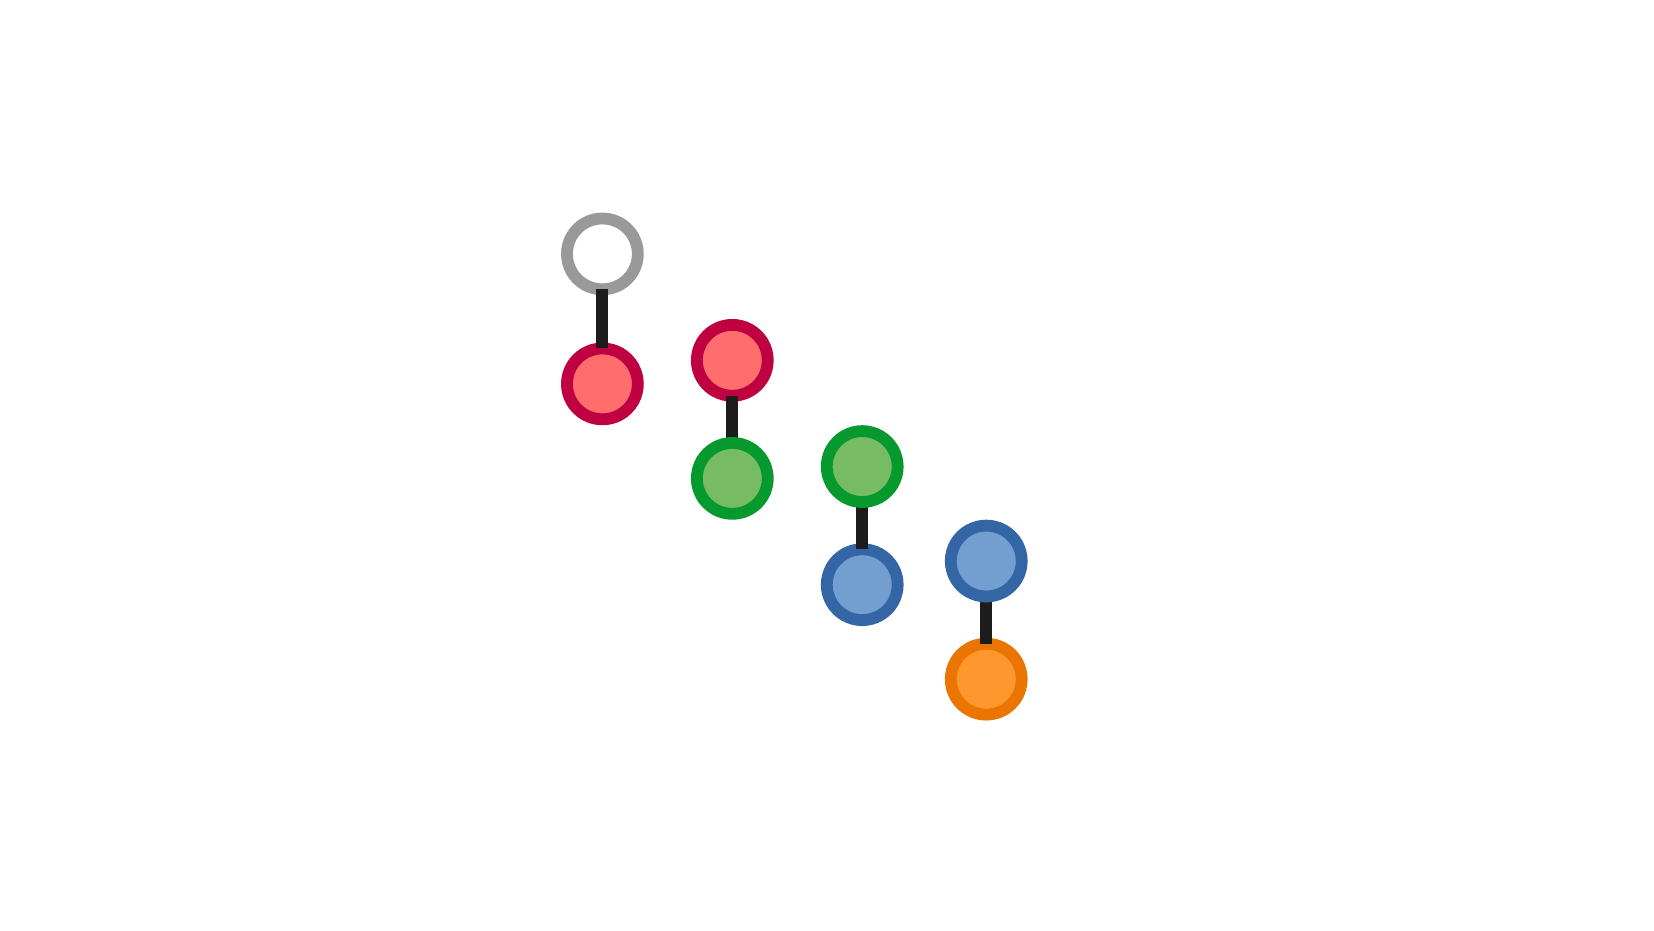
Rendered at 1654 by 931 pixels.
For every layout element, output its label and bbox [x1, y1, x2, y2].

text_box [826, 431, 898, 503]
text_box [566, 348, 638, 420]
text_box [696, 324, 768, 396]
text_box [566, 218, 638, 289]
text_box [950, 644, 1022, 715]
text_box [950, 525, 1022, 597]
text_box [696, 442, 768, 514]
text_box [826, 549, 898, 621]
